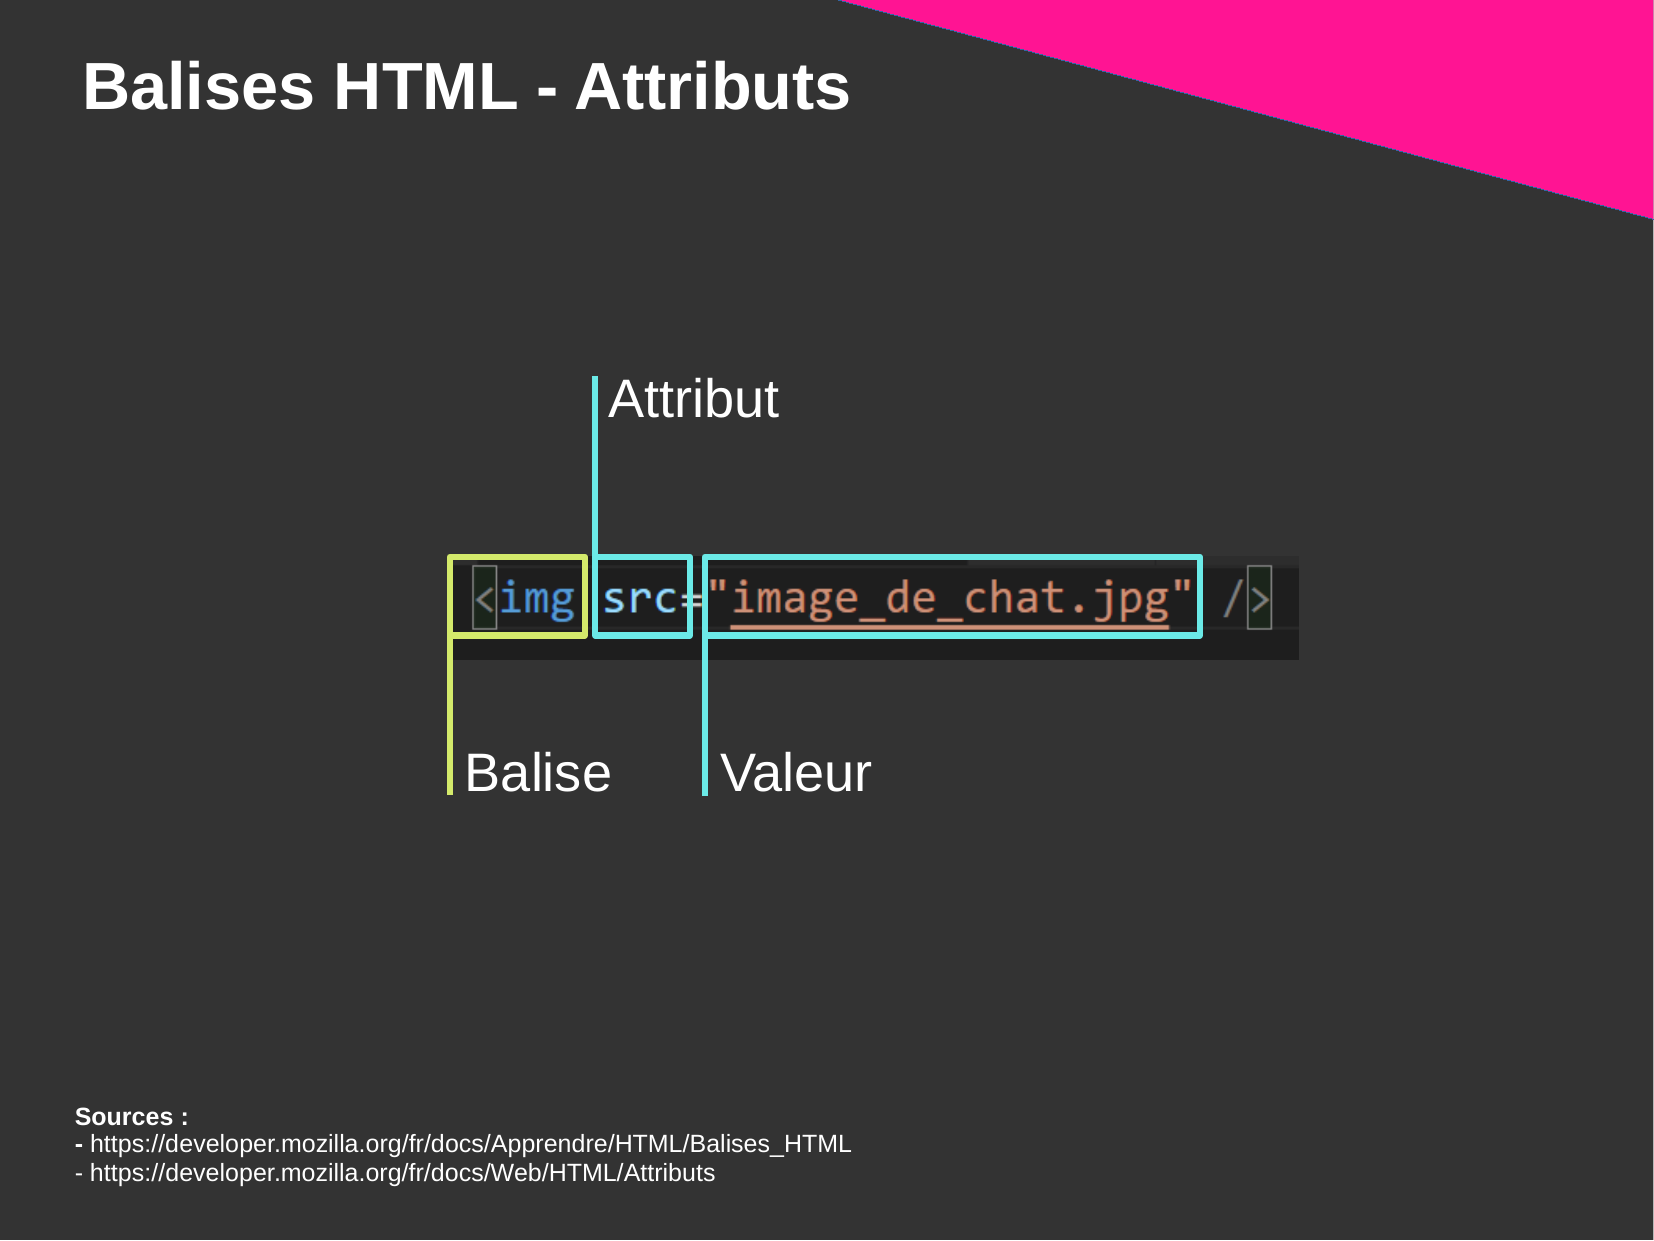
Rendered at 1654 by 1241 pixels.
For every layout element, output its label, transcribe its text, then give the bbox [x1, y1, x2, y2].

picture [453, 556, 702, 660]
title Valeur [720, 742, 1141, 825]
title Balise [464, 742, 720, 825]
picture [598, 560, 687, 632]
title Balises HTML - Attributs [82, 49, 1399, 152]
picture [708, 560, 1197, 632]
text_box Sources : - https://developer.mozilla.org/fr/docs/Apprendre/HTML/Balises_HTML - https://developer.mozilla.org/fr/docs/Web/HTML/Attributs [59, 1094, 1546, 1227]
title Attribut [608, 368, 1029, 451]
picture [453, 560, 582, 632]
text_box [838, 0, 1654, 220]
picture [708, 556, 1299, 660]
